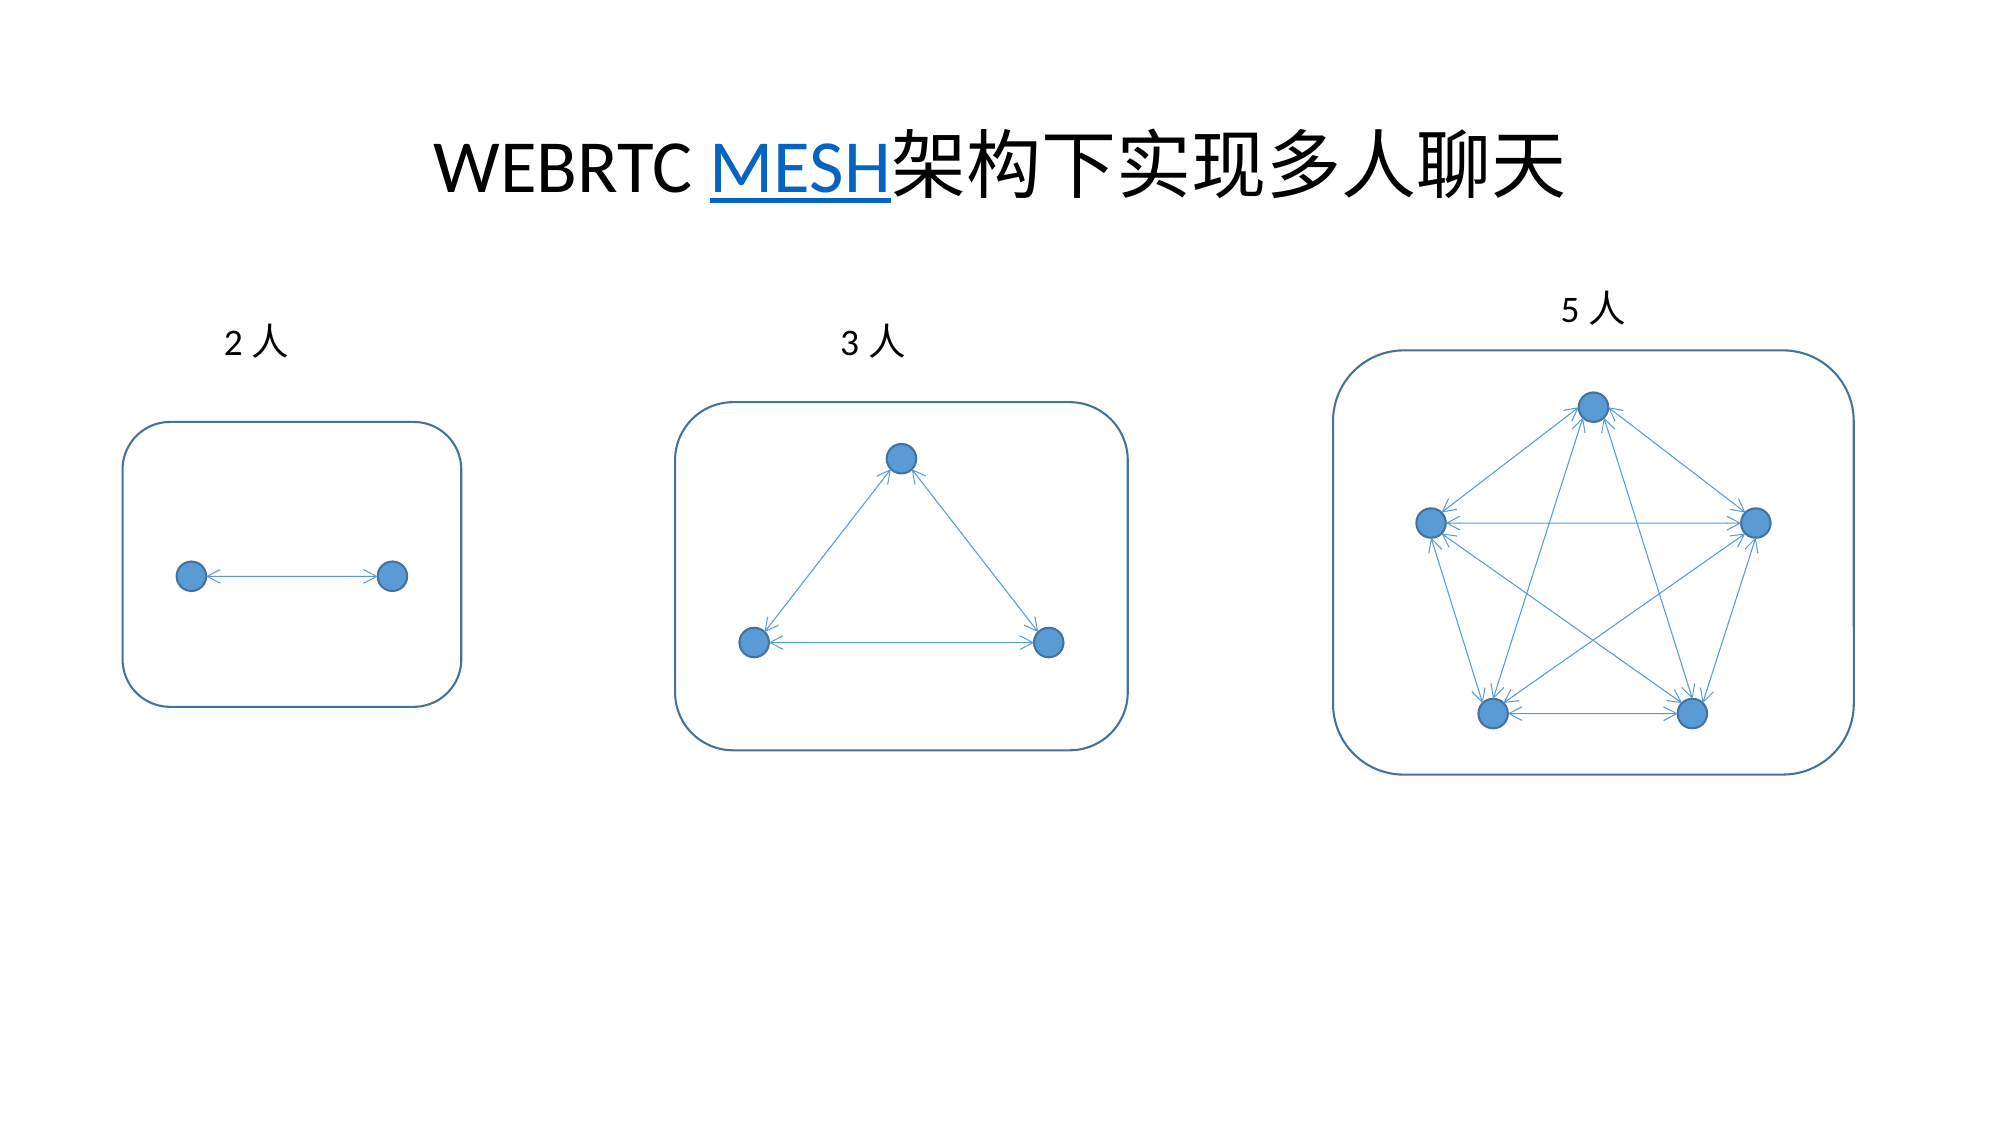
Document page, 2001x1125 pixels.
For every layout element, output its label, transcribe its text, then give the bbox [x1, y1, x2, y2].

text_box [1416, 508, 1446, 538]
text_box 3人 [825, 310, 921, 371]
title WEBRTC MESH架构下实现多人聊天 [137, 59, 1863, 278]
text_box [176, 561, 207, 592]
text_box 5人 [1545, 277, 1642, 338]
text_box [1478, 698, 1508, 729]
text_box [1034, 627, 1064, 658]
text_box [739, 627, 769, 658]
text_box [1677, 698, 1708, 729]
text_box [1578, 392, 1609, 422]
text_box [1741, 508, 1771, 538]
text_box 2人 [209, 310, 305, 371]
text_box [377, 561, 408, 592]
text_box [886, 443, 917, 474]
